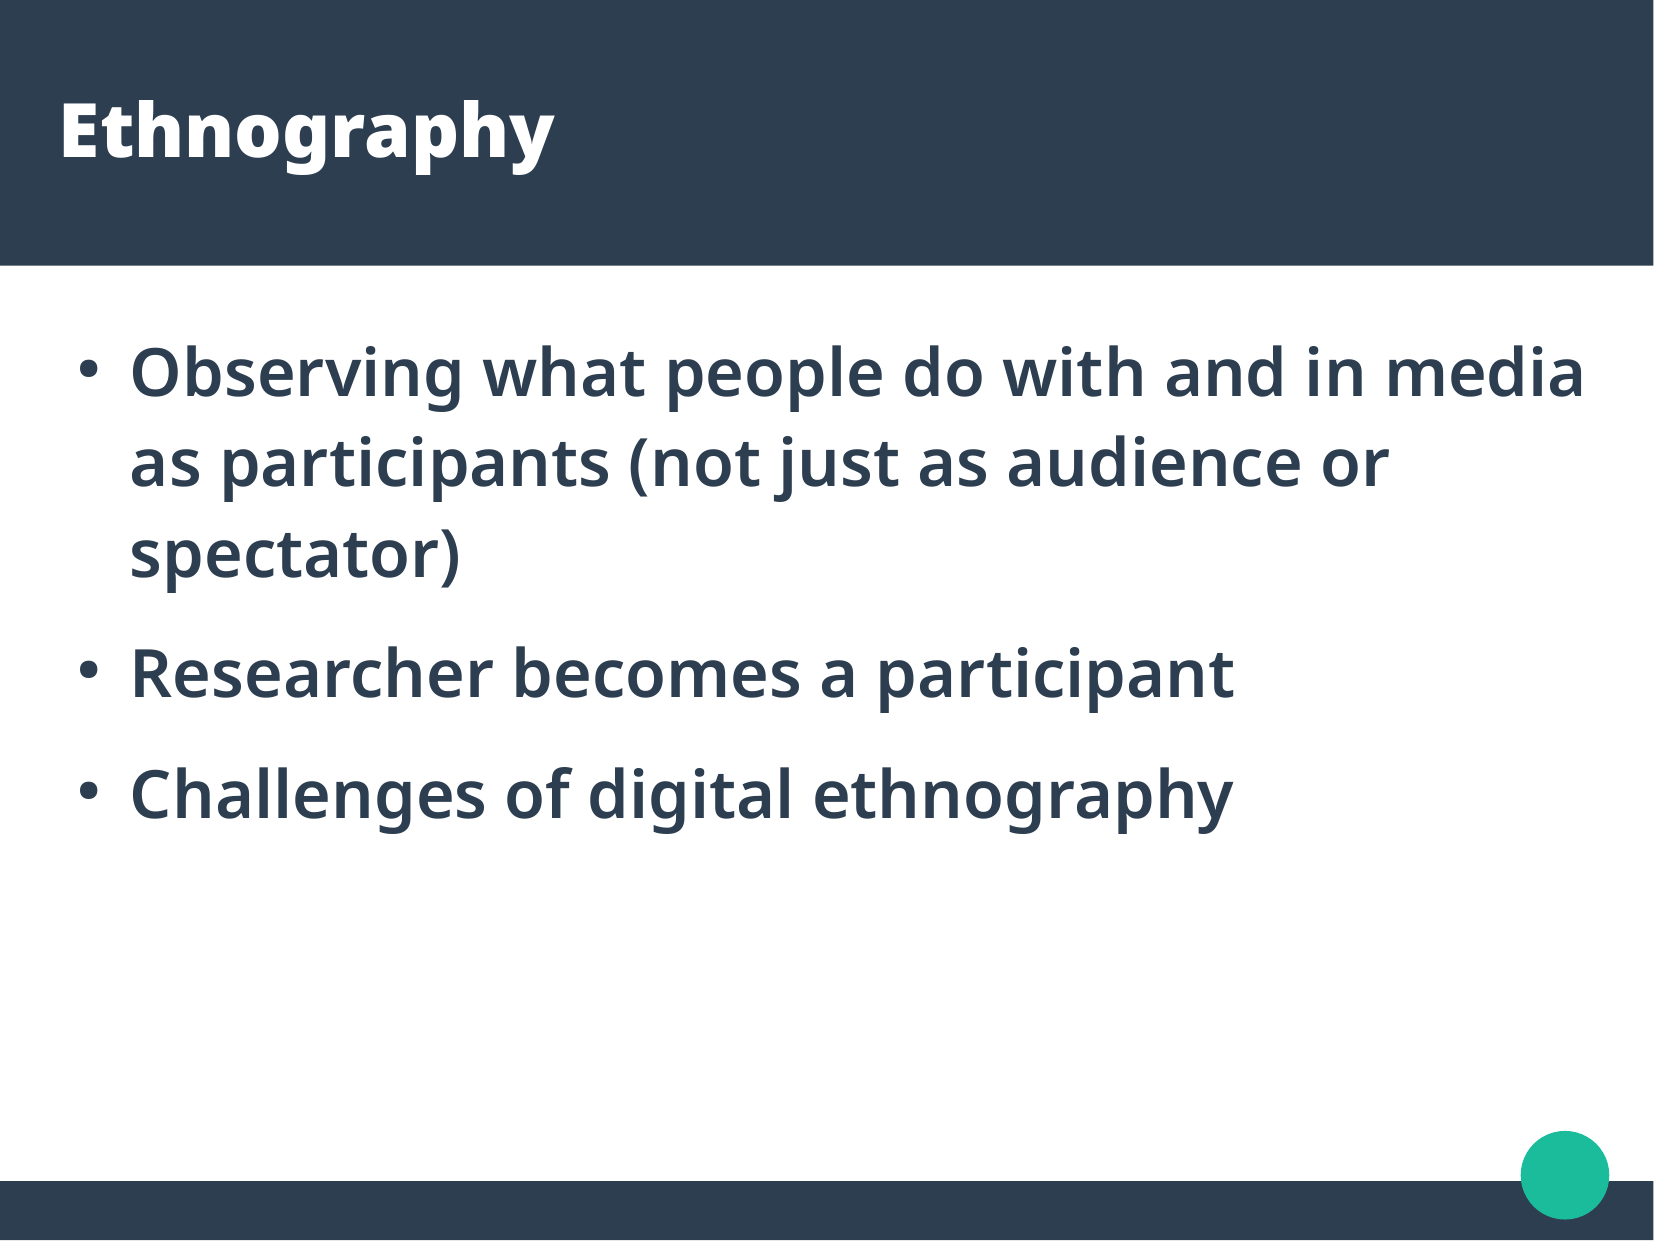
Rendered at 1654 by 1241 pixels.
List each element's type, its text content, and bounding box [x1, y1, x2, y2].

title Ethnography [59, 49, 1595, 207]
list Observing what people do with and in media as participants (not just as audience or spectator) Researcher becomes a participant Challenges of digital ethnography [59, 324, 1595, 1152]
